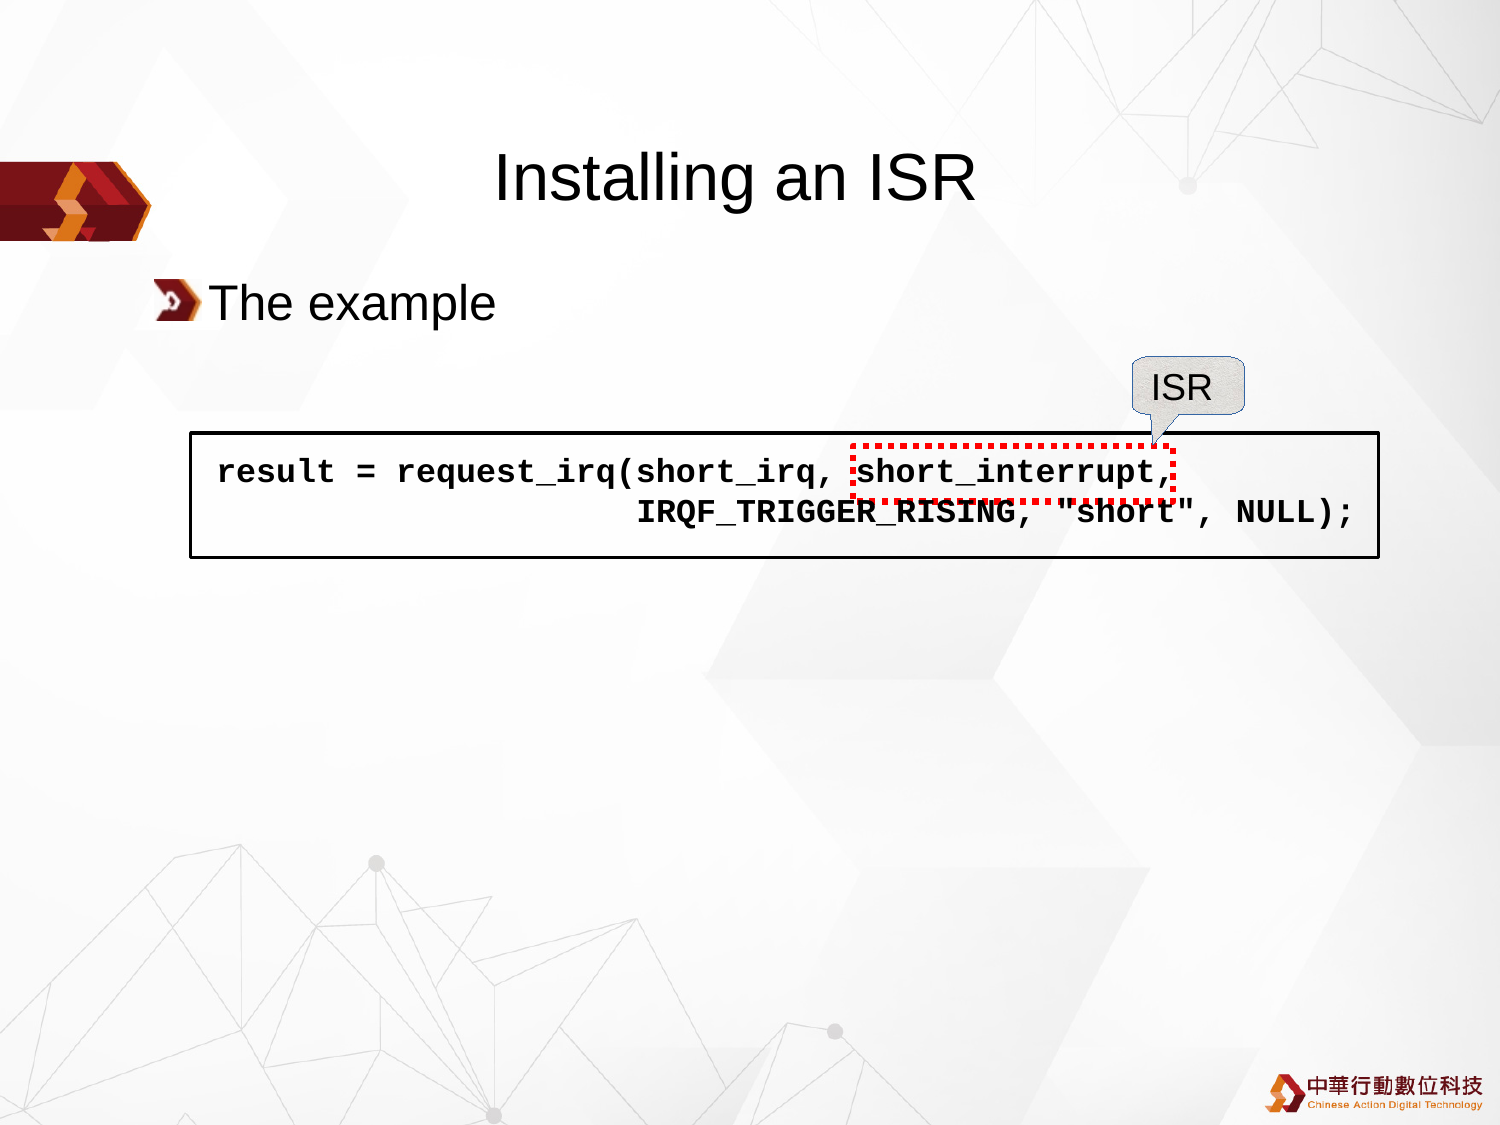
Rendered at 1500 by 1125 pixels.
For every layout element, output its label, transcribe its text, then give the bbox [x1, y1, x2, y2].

picture [0, 0, 1500, 1125]
title Installing an ISR [106, 101, 1366, 254]
text_box result = request_irq(short_irq, short_interrupt, IRQF_TRIGGER_RISING, "short", NULL); [161, 442, 1372, 537]
text_box ISR [1132, 356, 1245, 442]
text_box The example [122, 262, 1473, 768]
